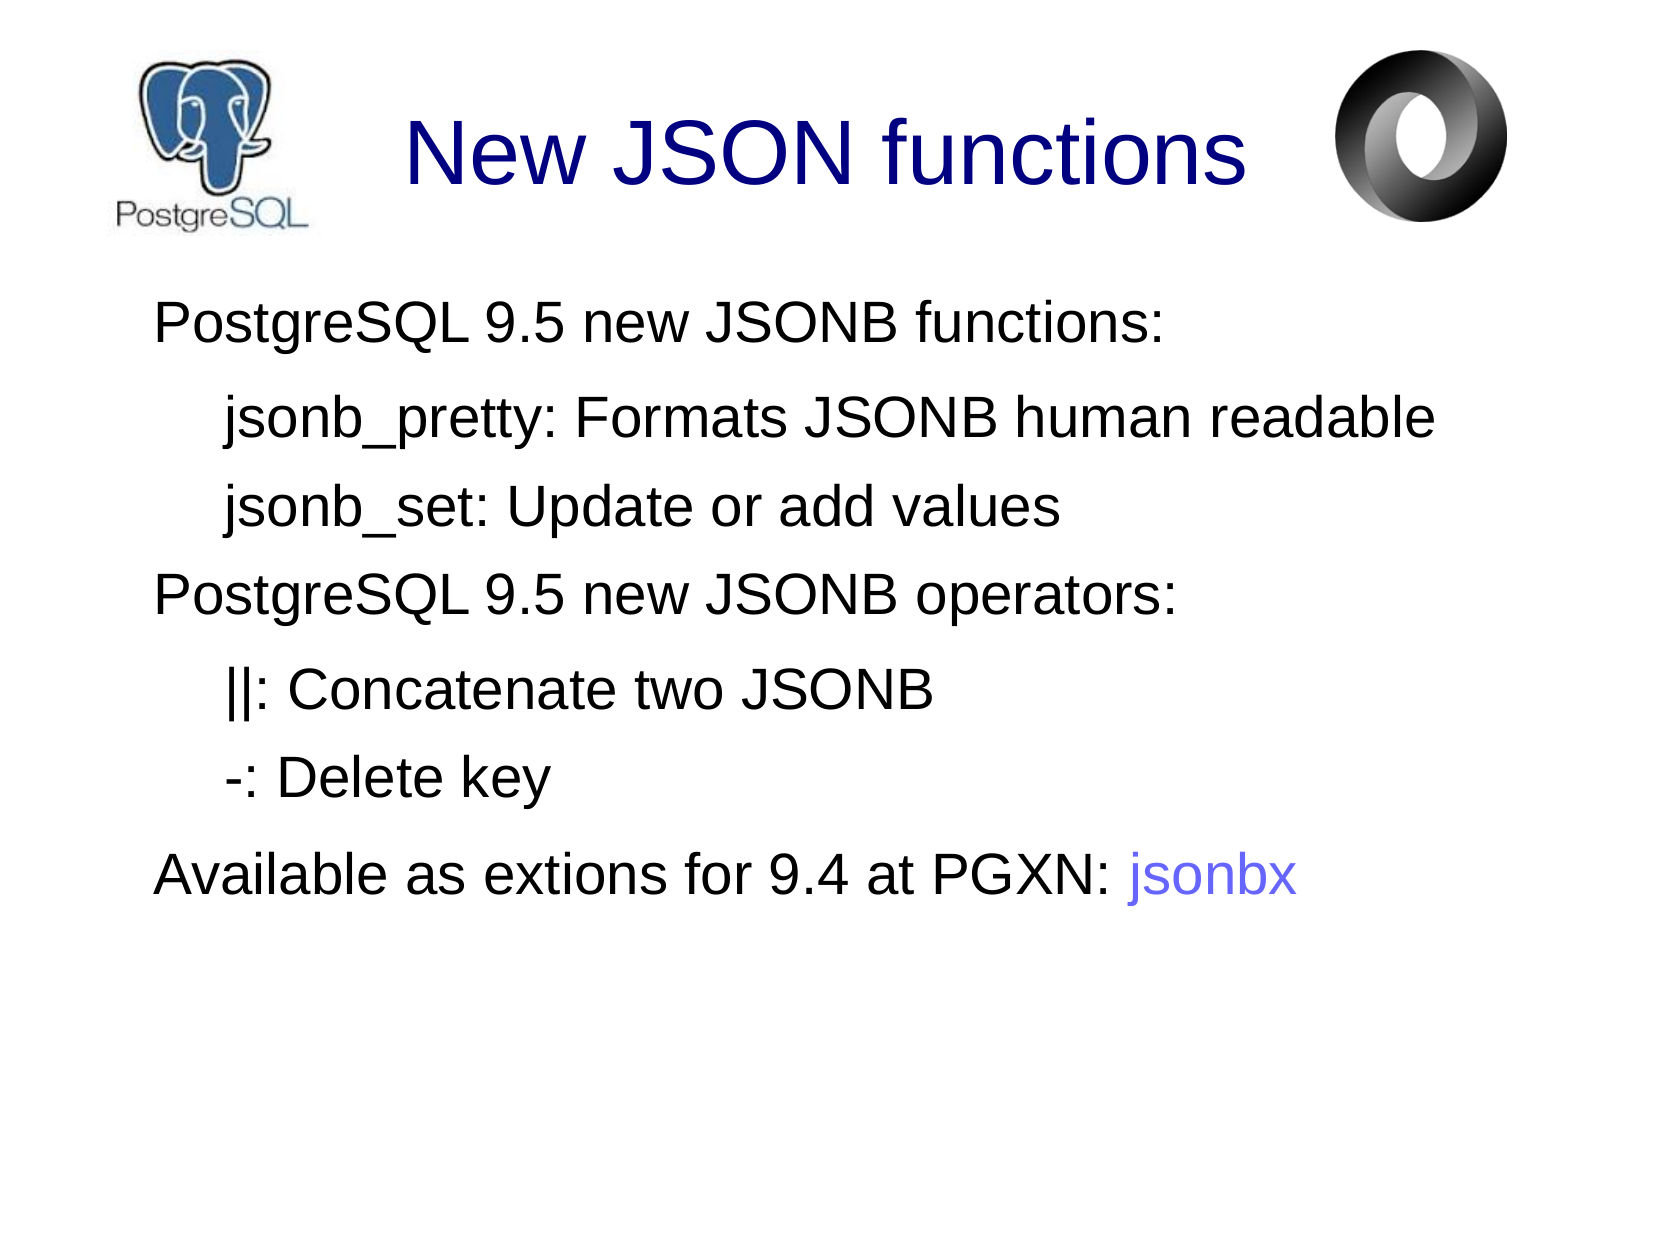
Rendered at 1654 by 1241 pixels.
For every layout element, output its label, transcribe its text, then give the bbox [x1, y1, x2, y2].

list PostgreSQL 9.5 new JSONB functions: jsonb_pretty: Formats JSONB human readable jsonb_set: Update or add values PostgreSQL 9.5 new JSONB operators: ||: Concatenate two JSONB -: Delete key Available as extions for 9.4 at PGXN: jsonbx [82, 290, 1538, 1010]
title New JSON functions [82, 49, 1571, 257]
picture [58, 50, 356, 237]
picture [1335, 50, 1507, 222]
